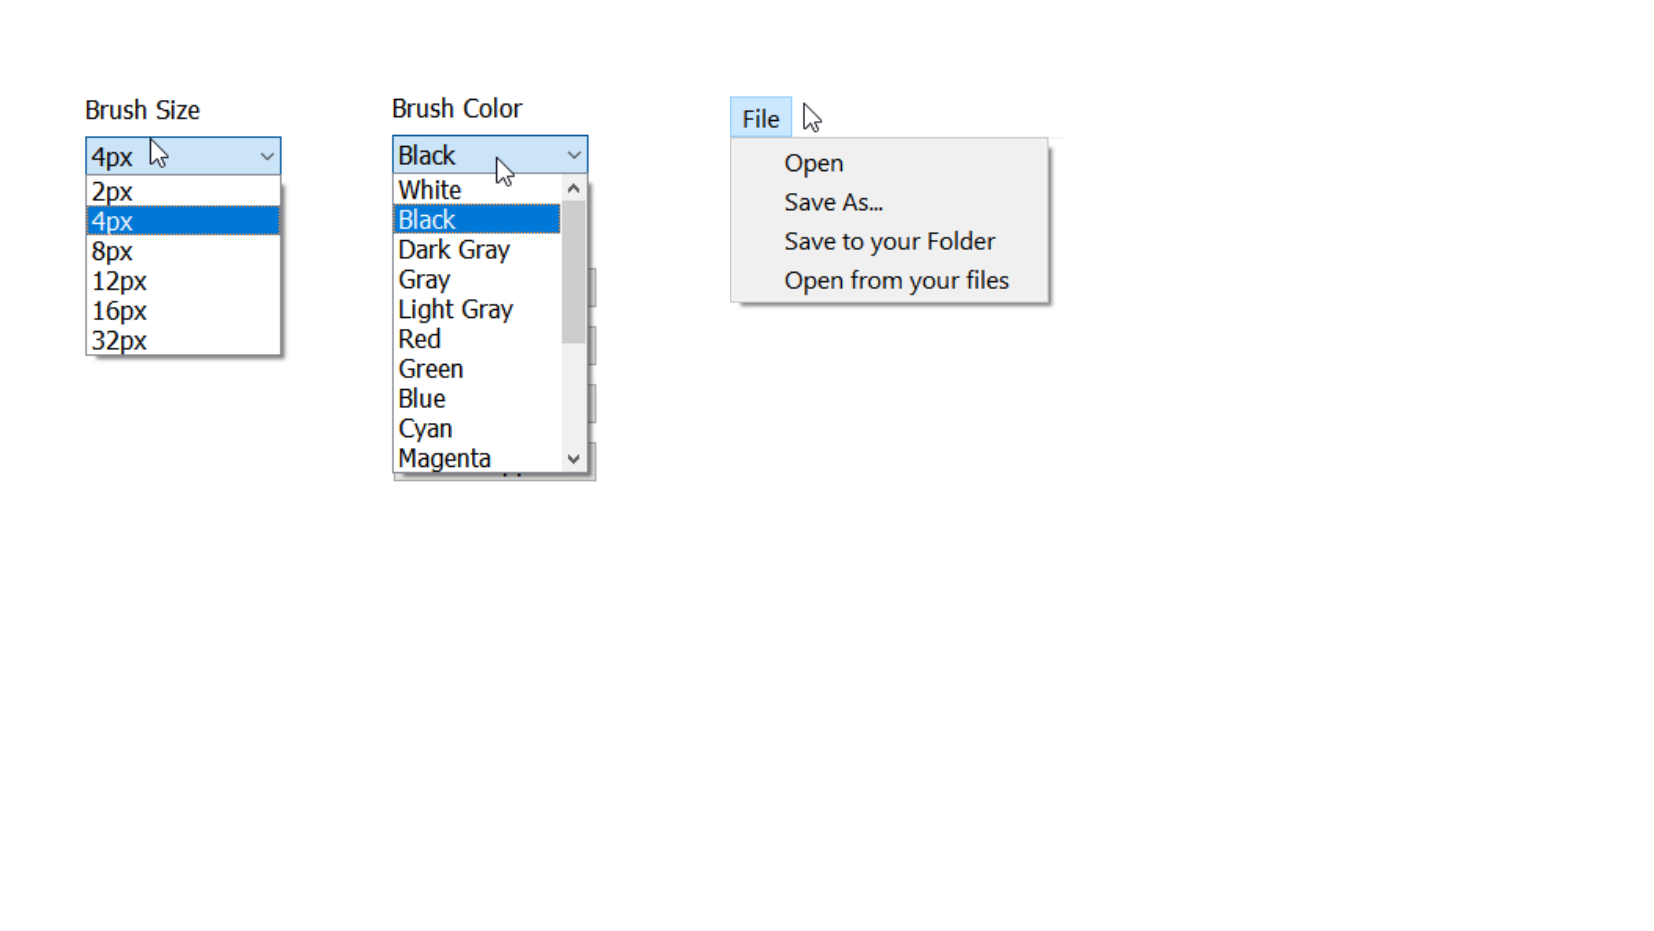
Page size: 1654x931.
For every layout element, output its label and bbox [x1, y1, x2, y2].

picture [730, 95, 1063, 325]
picture [383, 88, 603, 491]
picture [73, 88, 296, 364]
